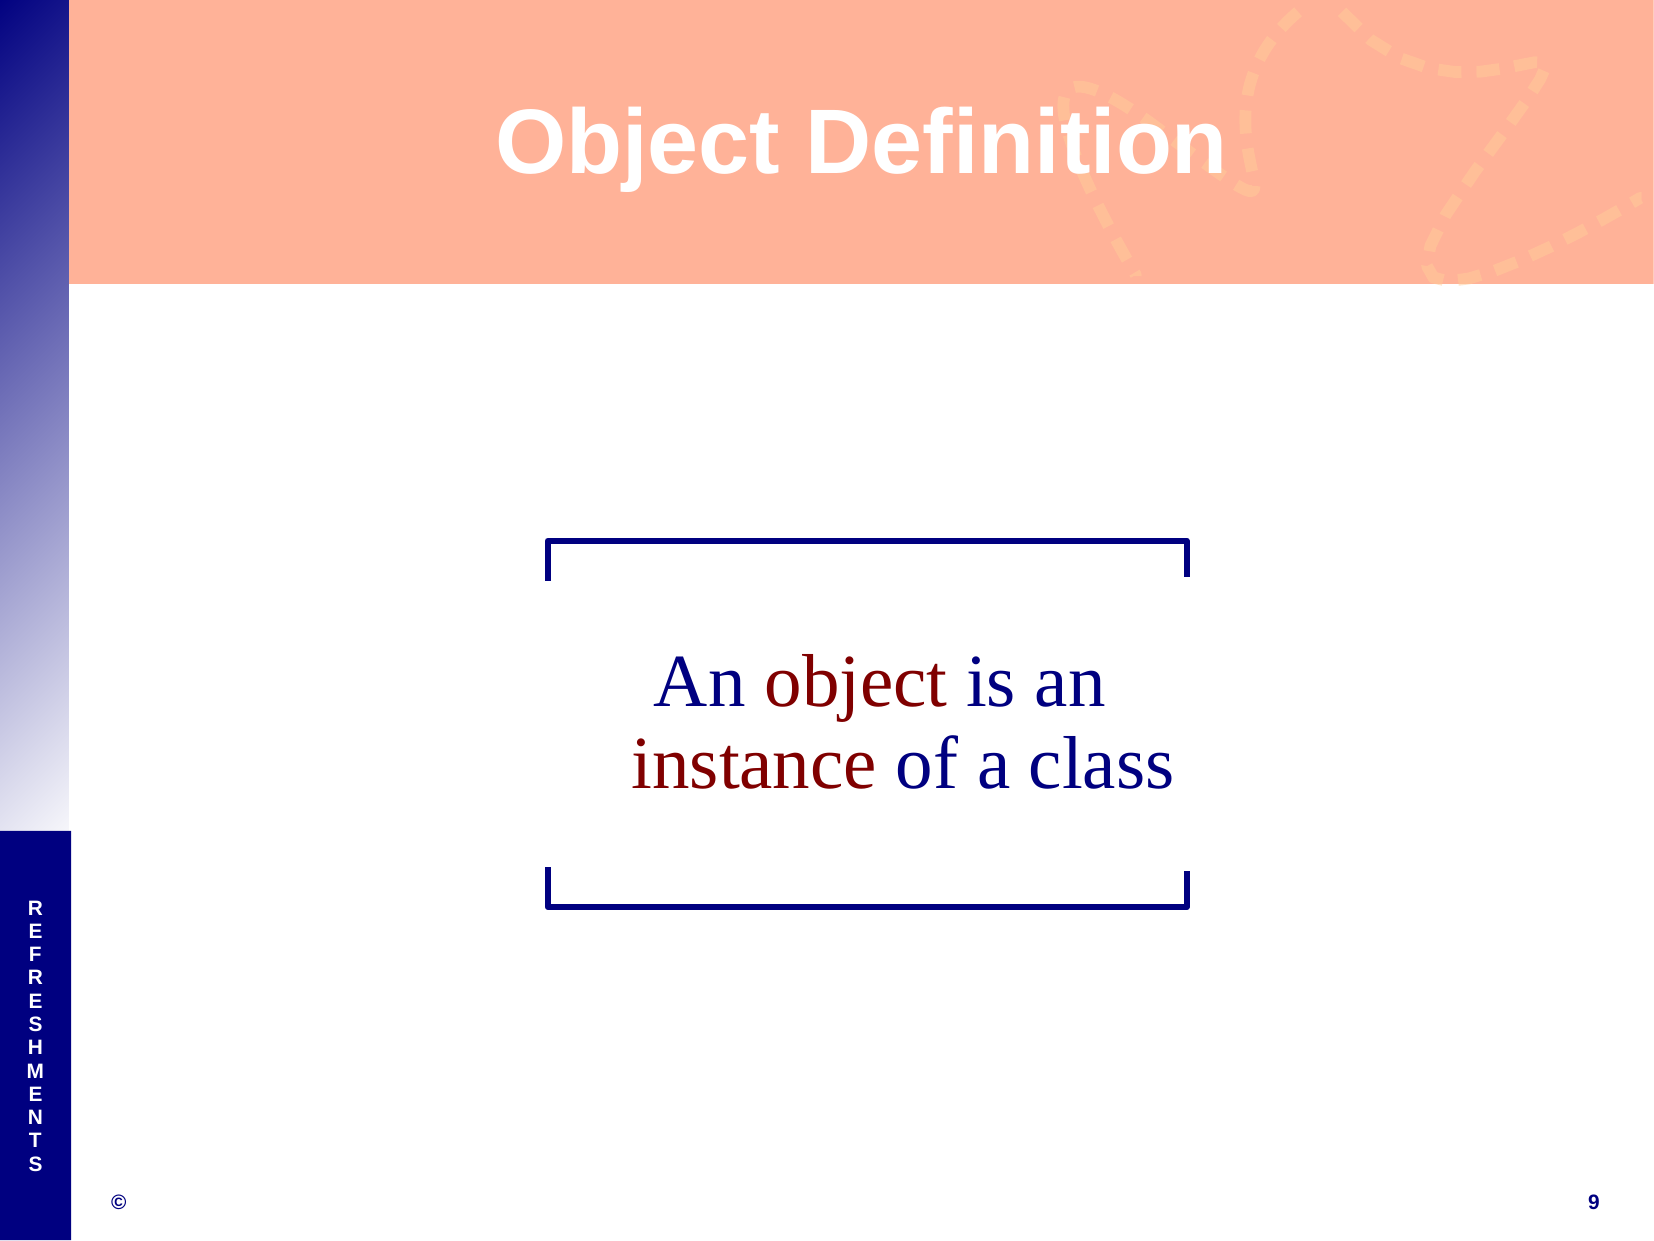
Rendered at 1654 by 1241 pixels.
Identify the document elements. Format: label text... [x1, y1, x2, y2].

text_box An object is an instance of a class [559, 513, 1176, 931]
title Object Definition [108, 37, 1617, 246]
text_box R E F R E S H M E N T S [0, 831, 71, 1241]
